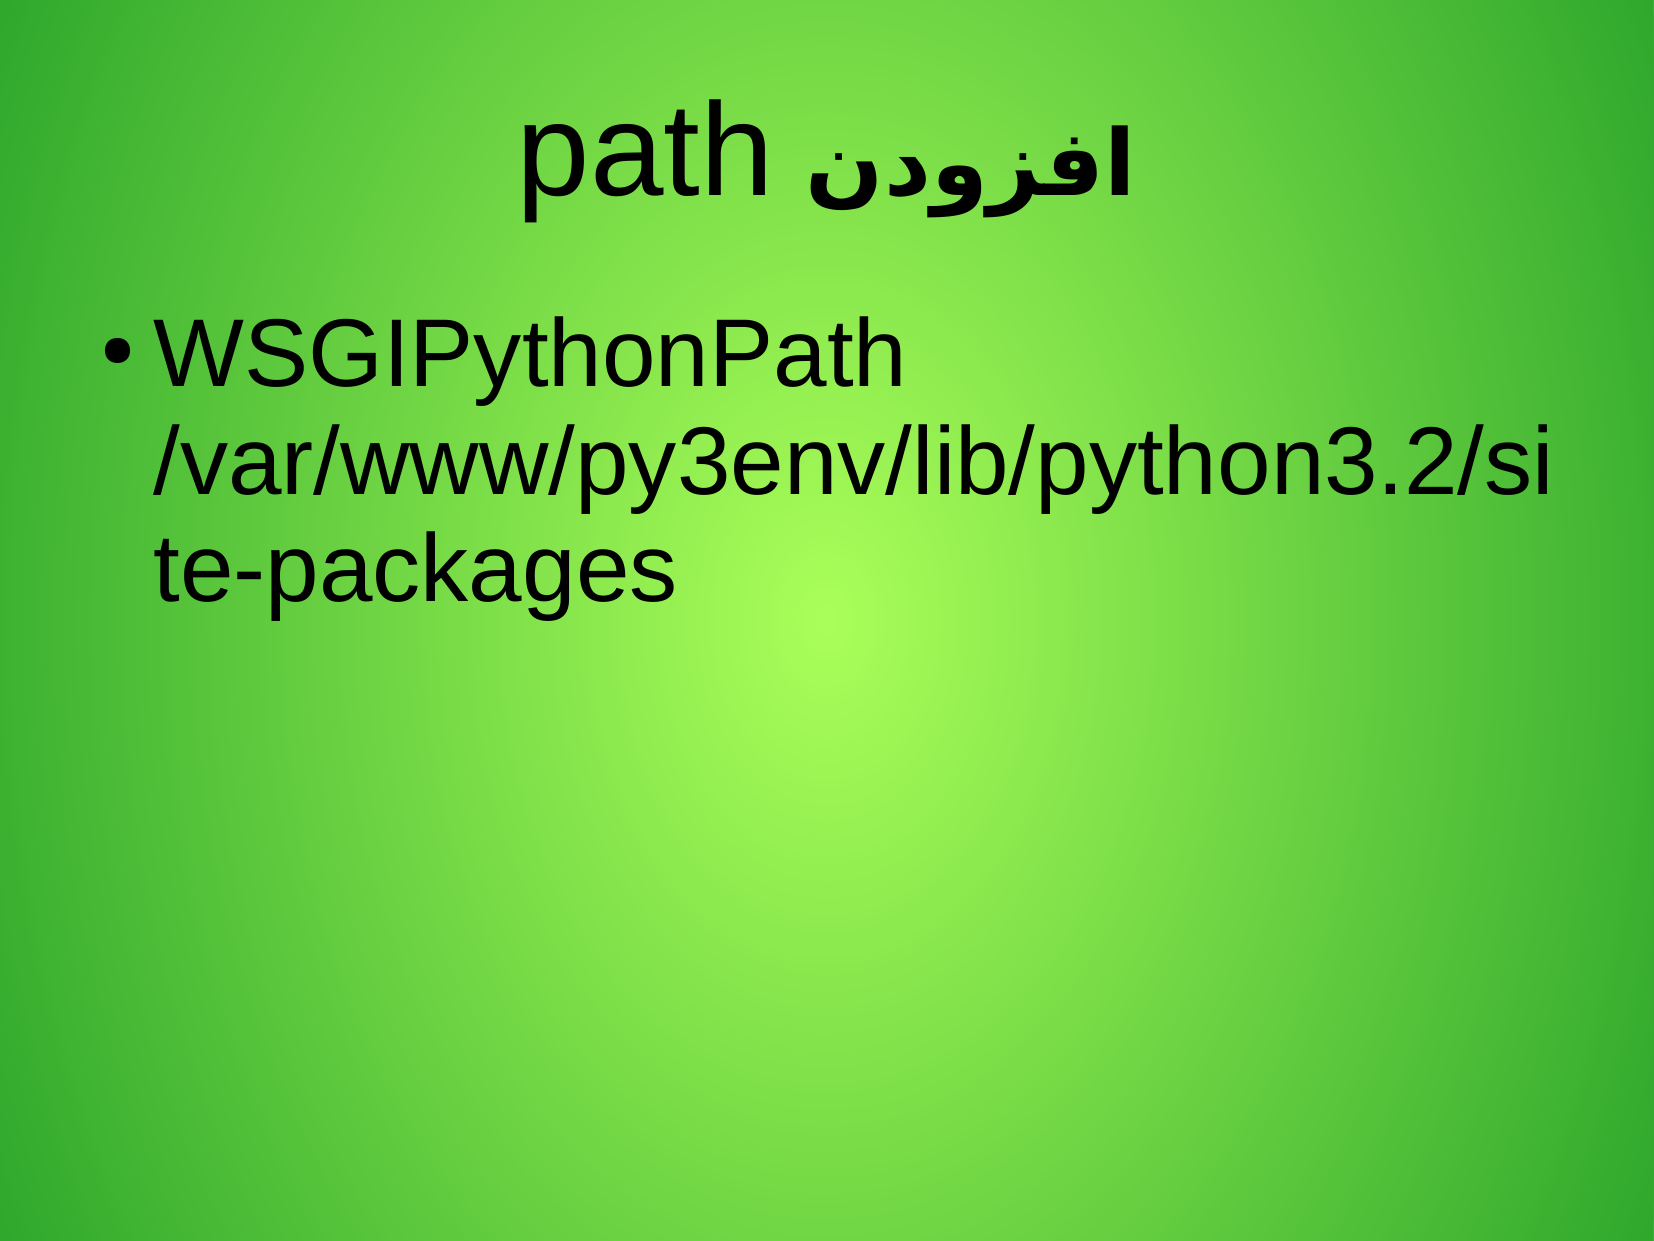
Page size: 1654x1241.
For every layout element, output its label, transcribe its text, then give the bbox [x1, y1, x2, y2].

title افزودن path [82, 47, 1571, 252]
list WSGIPythonPath /var/www/py3env/lib/python3.2/site-packages [82, 299, 1571, 1019]
